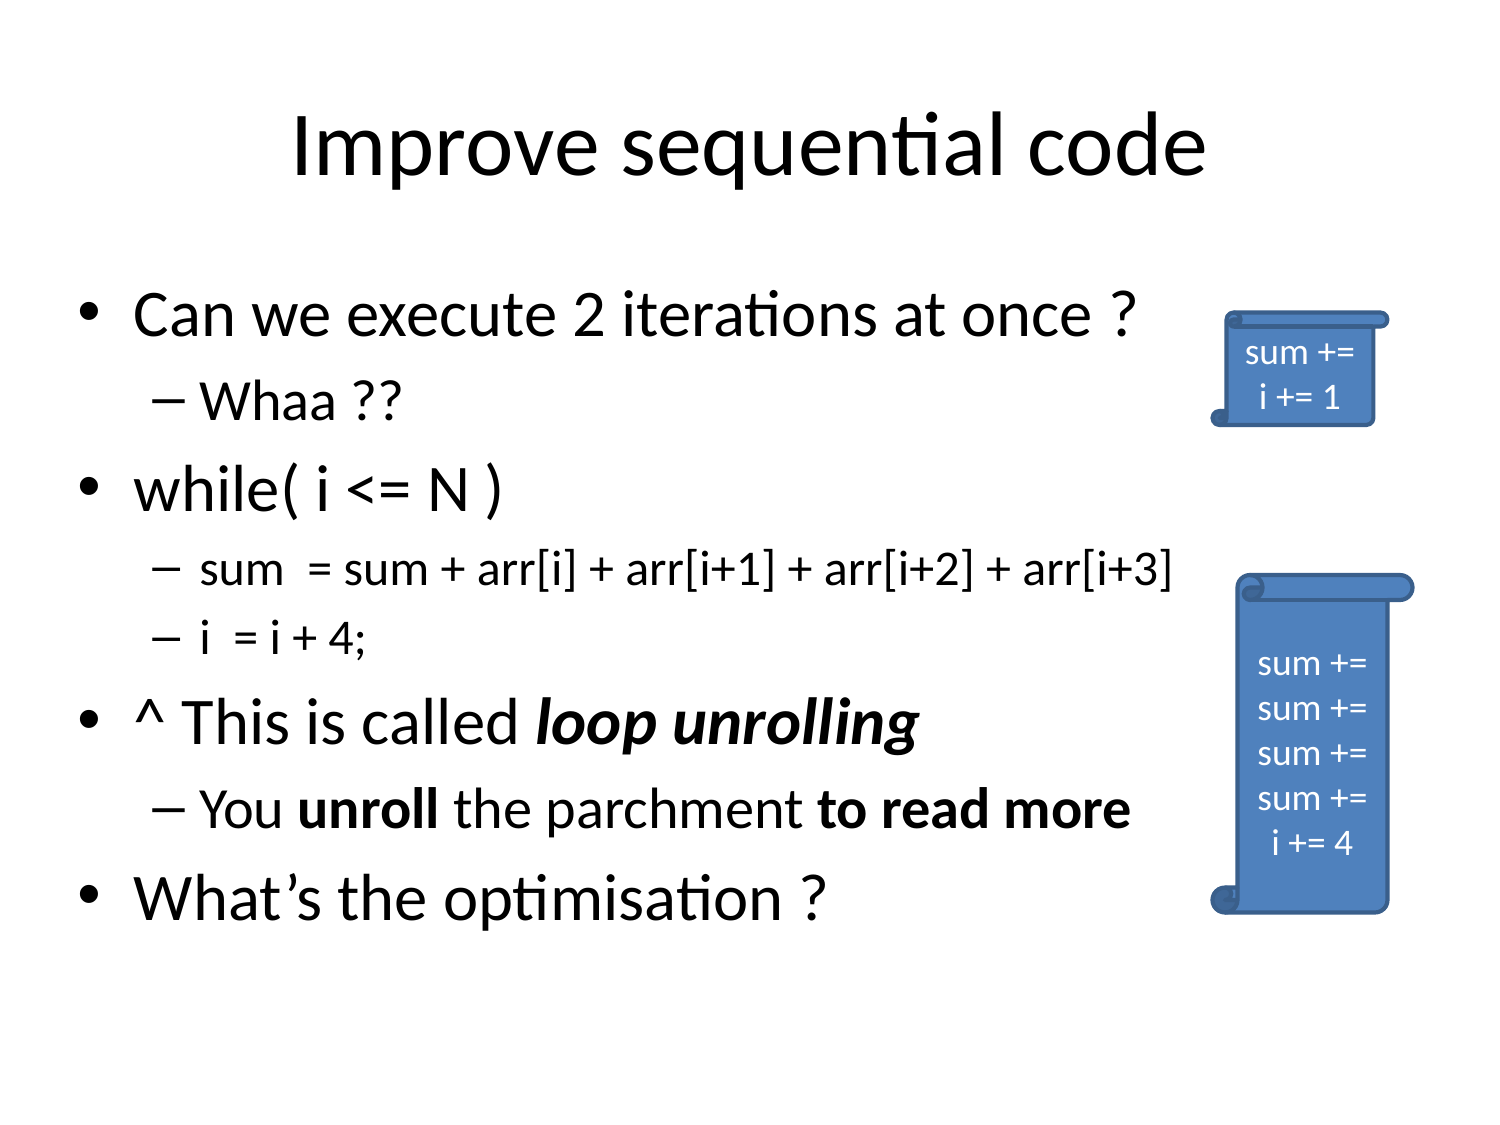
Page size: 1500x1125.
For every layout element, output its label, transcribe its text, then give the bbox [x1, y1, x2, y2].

title Improve sequential code [75, 45, 1425, 233]
text_box sum += i += 1 [1219, 312, 1388, 426]
list Can we execute 2 iterations at once ? Whaa ?? while( i <= N ) sum = sum + arr[i] + arr[i+1] + arr[i+2] + arr[i+3] i = i + 4; ^ This is called loop unrolling You unroll the parchment to read more What’s the optimisation ? [62, 262, 1413, 1005]
text_box sum += sum += sum += sum += i += 4 [1227, 574, 1413, 913]
